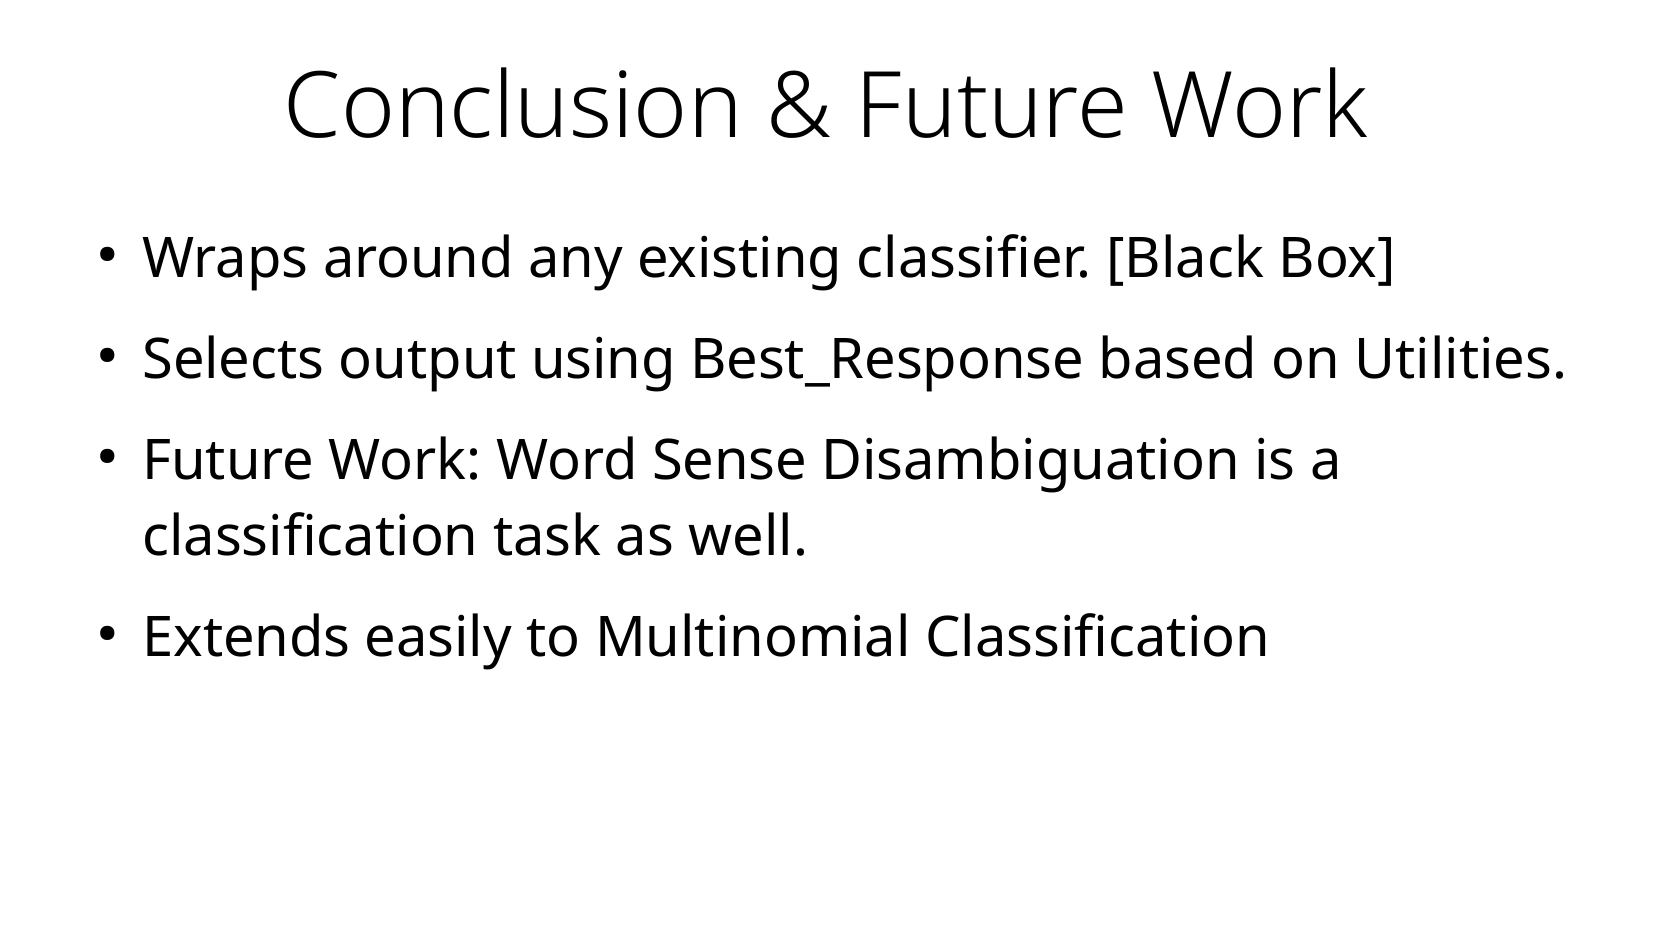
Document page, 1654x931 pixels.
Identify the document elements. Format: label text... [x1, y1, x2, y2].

list Wraps around any existing classifier. [Black Box] Selects output using Best_Response based on Utilities. Future Work: Word Sense Disambiguation is a classification task as well. Extends easily to Multinomial Classification [82, 217, 1571, 758]
title Conclusion & Future Work [82, 37, 1571, 193]
